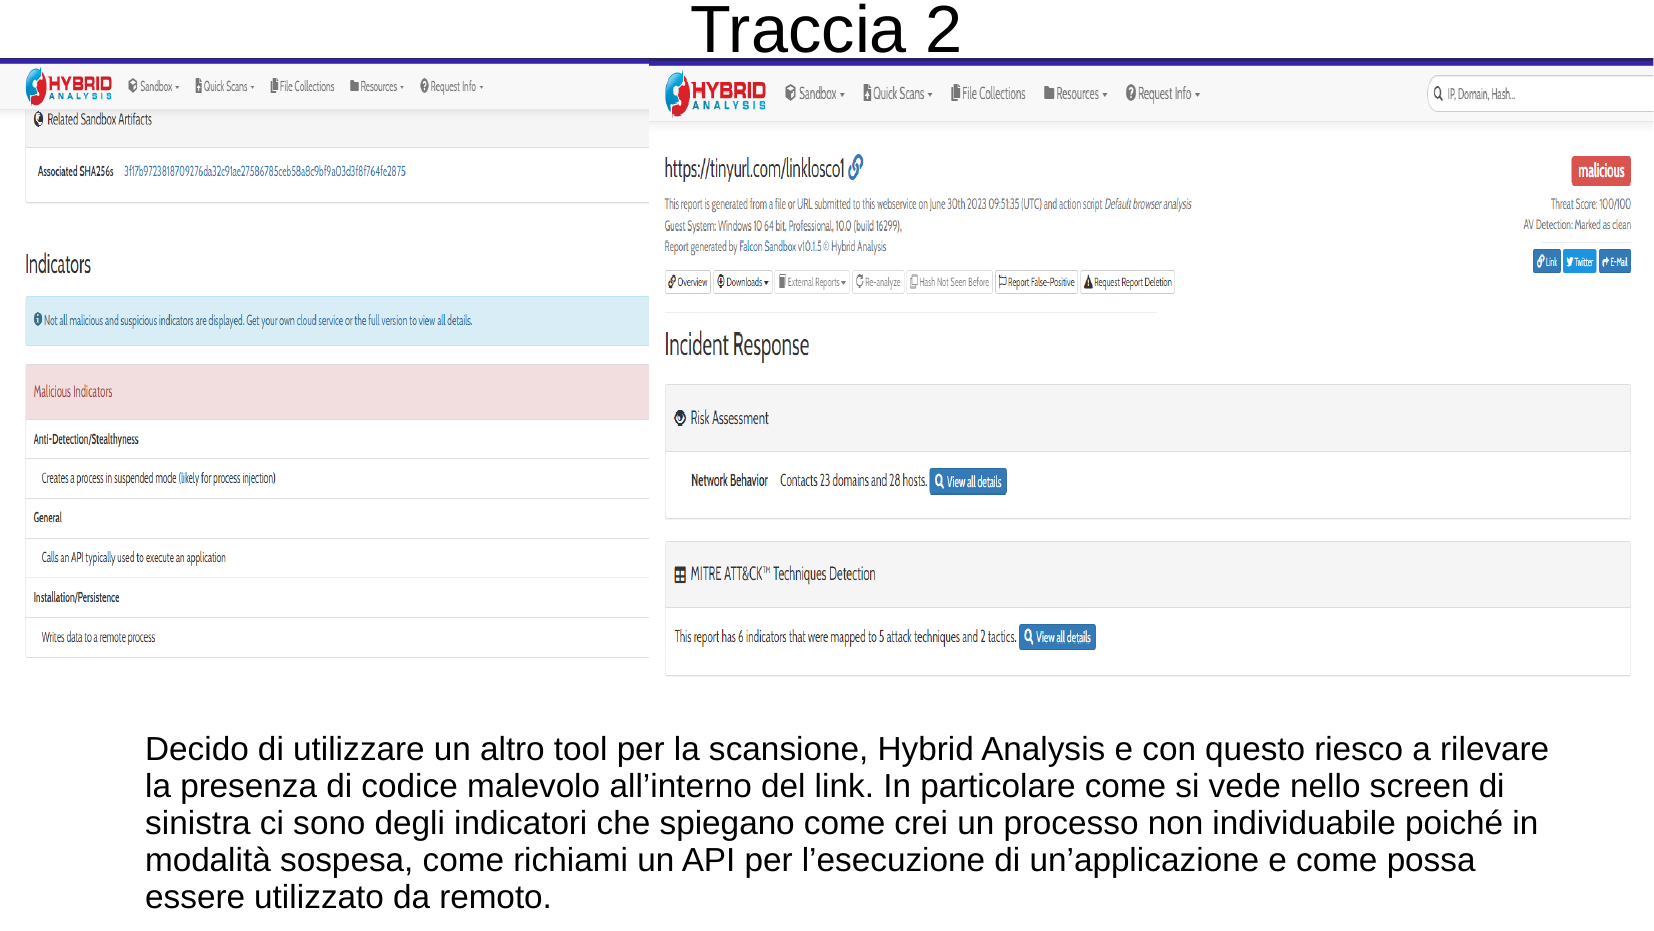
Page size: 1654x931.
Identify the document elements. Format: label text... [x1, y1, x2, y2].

picture [0, 58, 1654, 724]
title Traccia 2 [82, 0, 1571, 58]
list Decido di utilizzare un altro tool per la scansione, Hybrid Analysis e con questo riesco a rilevare la presenza di codice malevolo all’interno del link. In particolare come si vede nello screen di sinistra ci sono degli indicatori che spiegano come crei un processo non individuabile poiché in modalità sospesa, come richiami un API per l’esecuzione di un’applicazione e come possa essere utilizzato da remoto. [88, 730, 1577, 916]
